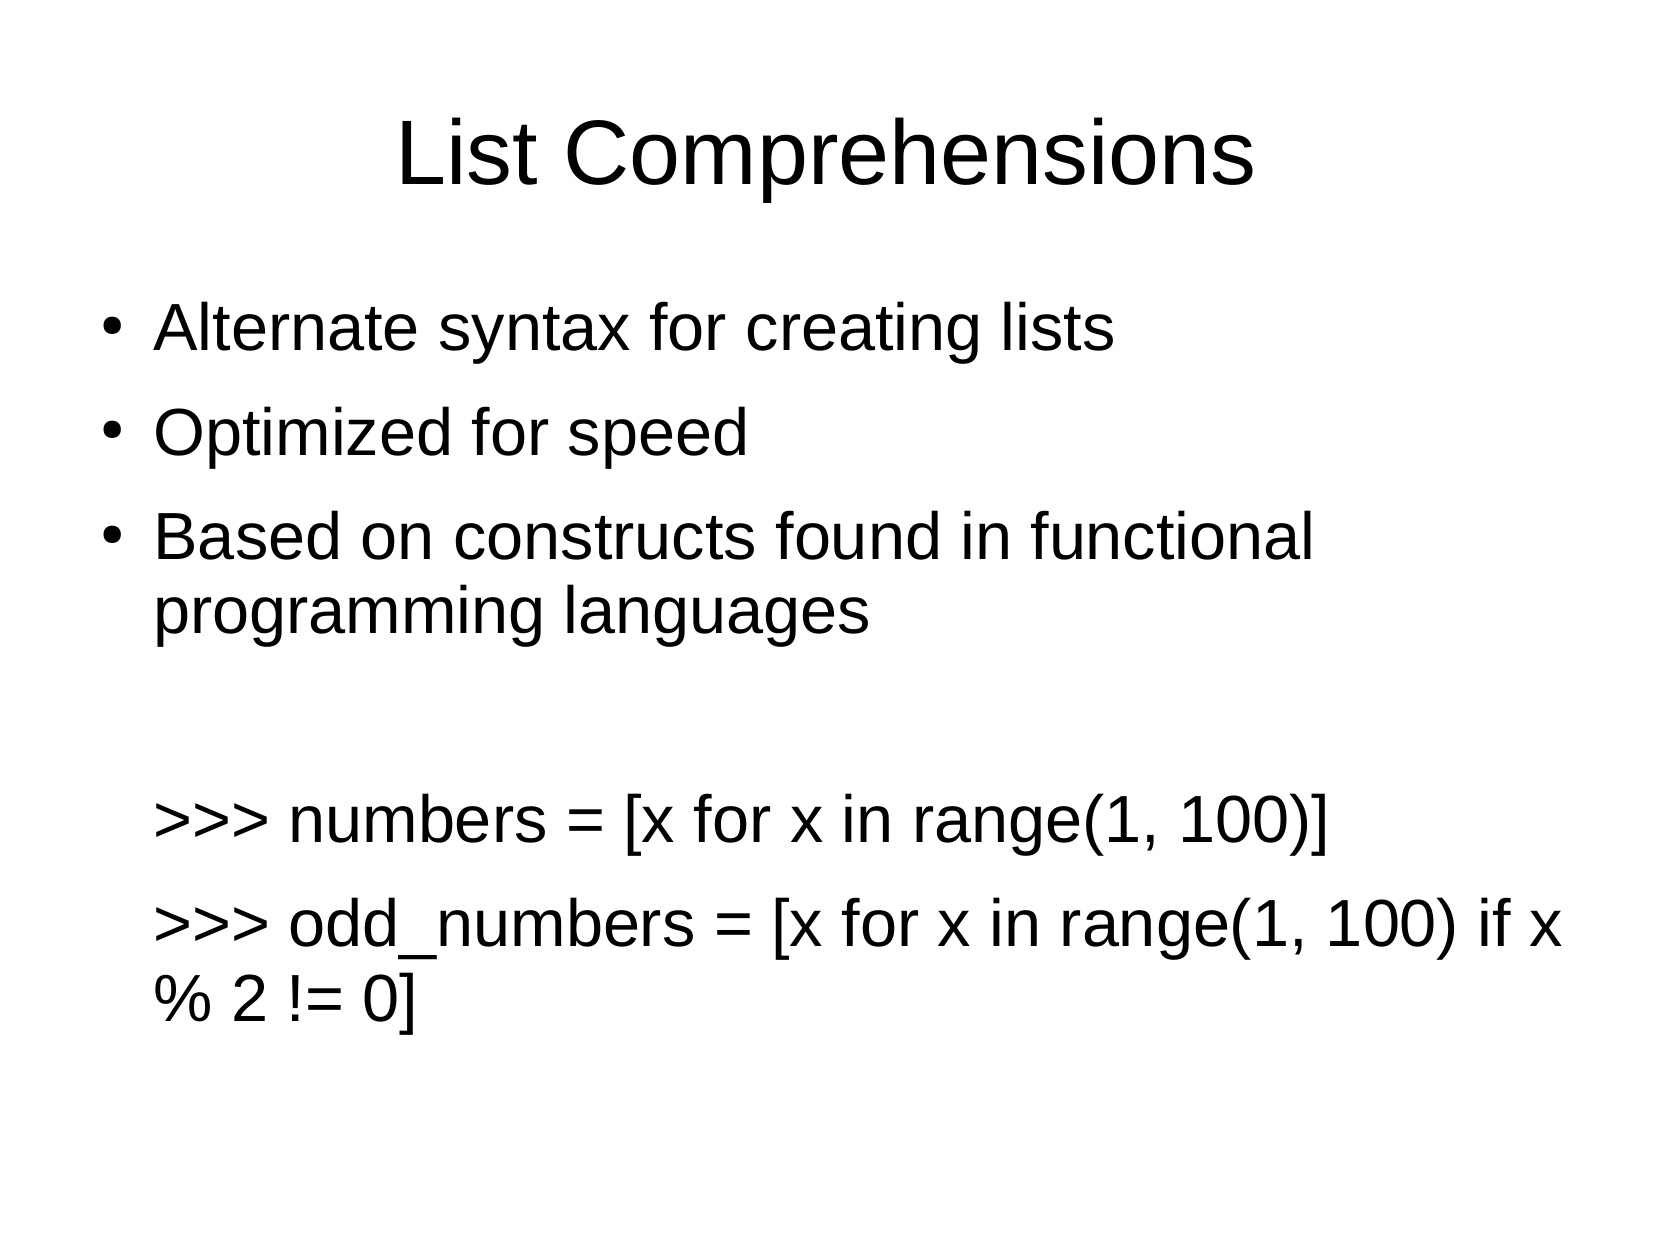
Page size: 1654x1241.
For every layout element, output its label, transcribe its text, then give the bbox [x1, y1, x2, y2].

title List Comprehensions [82, 49, 1571, 257]
list Alternate syntax for creating lists Optimized for speed Based on constructs found in functional programming languages >>> numbers = [x for x in range(1, 100)] >>> odd_numbers = [x for x in range(1, 100) if x % 2 != 0] [82, 290, 1571, 1109]
